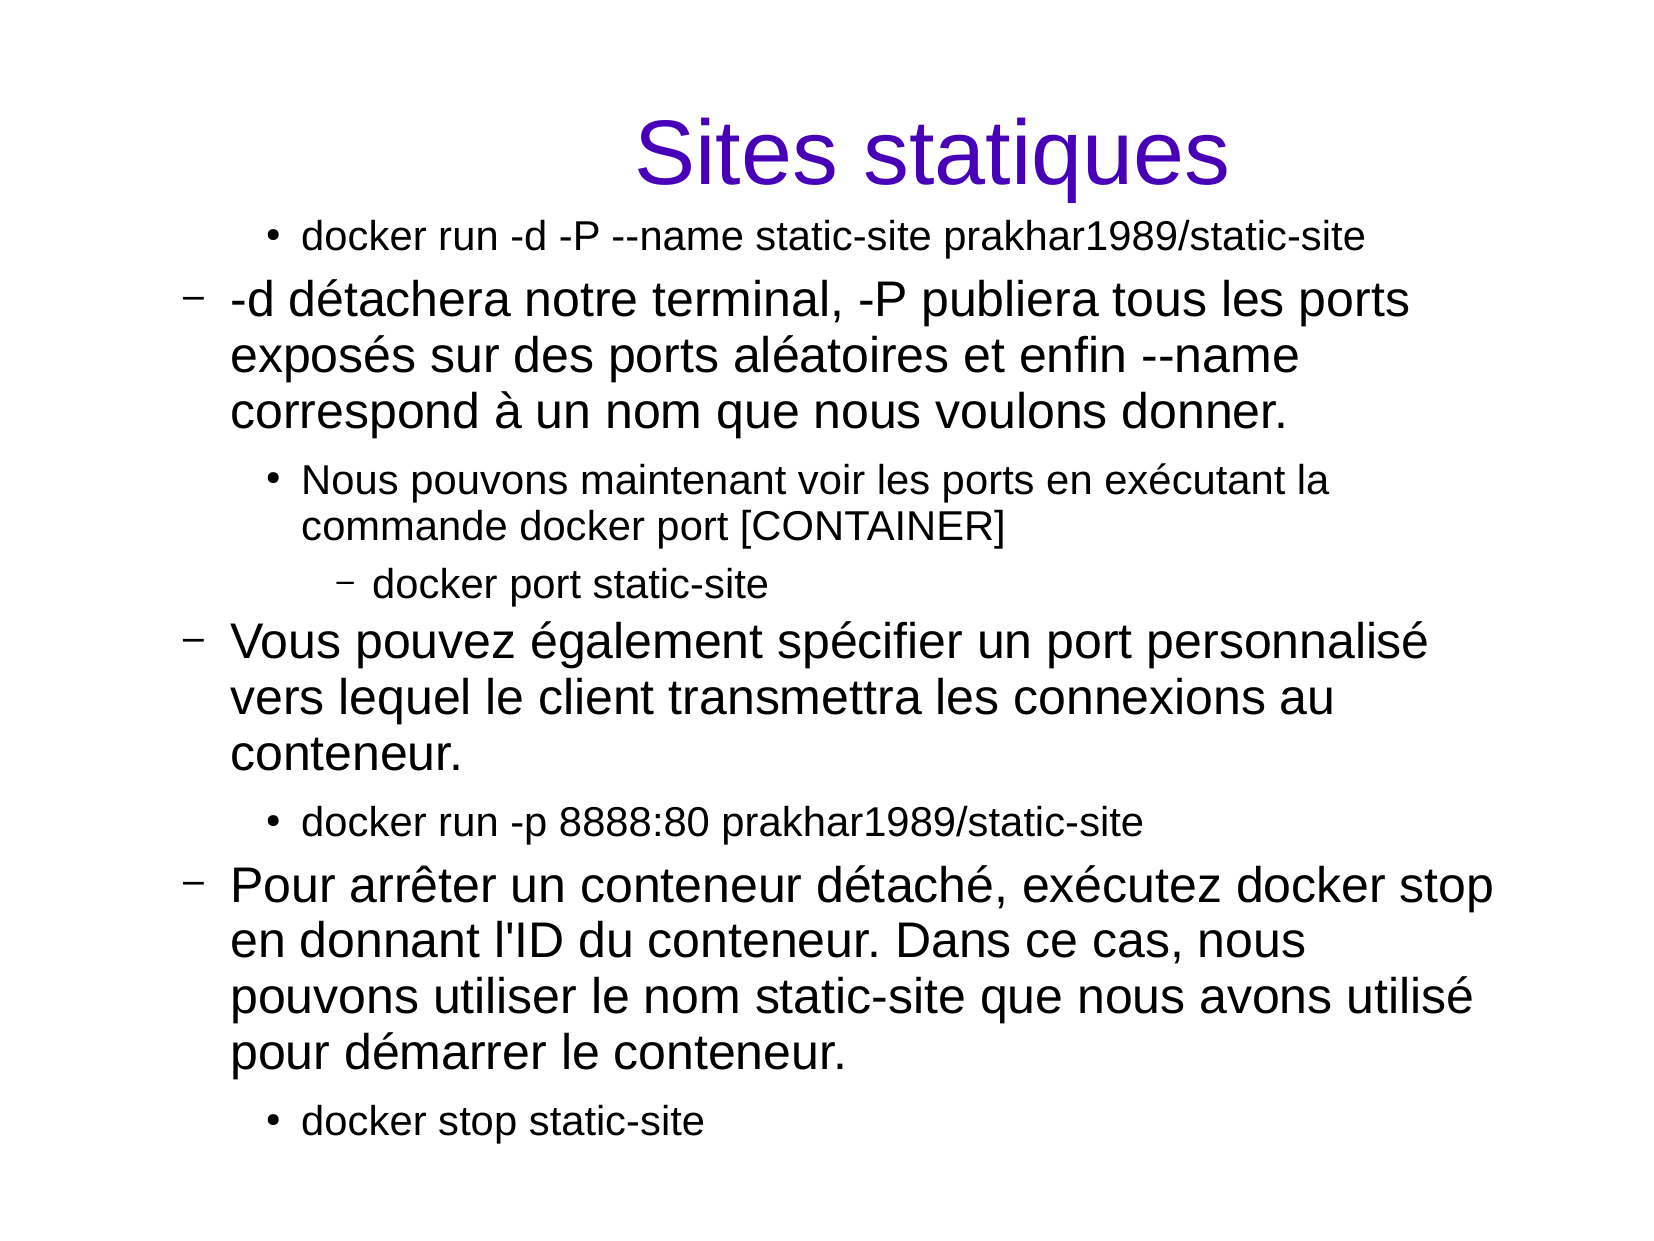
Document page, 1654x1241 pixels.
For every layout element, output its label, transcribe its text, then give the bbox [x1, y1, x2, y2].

title Sites statiques [82, 49, 1571, 257]
list docker run -d -P --name static-site prakhar1989/static-site -d détachera notre terminal, -P publiera tous les ports exposés sur des ports aléatoires et enfin --name correspond à un nom que nous voulons donner. Nous pouvons maintenant voir les ports en exécutant la commande docker port [CONTAINER] docker port static-site Vous pouvez également spécifier un port personnalisé vers lequel le client transmettra les connexions au conteneur. docker run -p 8888:80 prakhar1989/static-site Pour arrêter un conteneur détaché, exécutez docker stop en donnant l'ID du conteneur. Dans ce cas, nous pouvons utiliser le nom static-site que nous avons utilisé pour démarrer le conteneur. docker stop static-site [17, 213, 1506, 1145]
